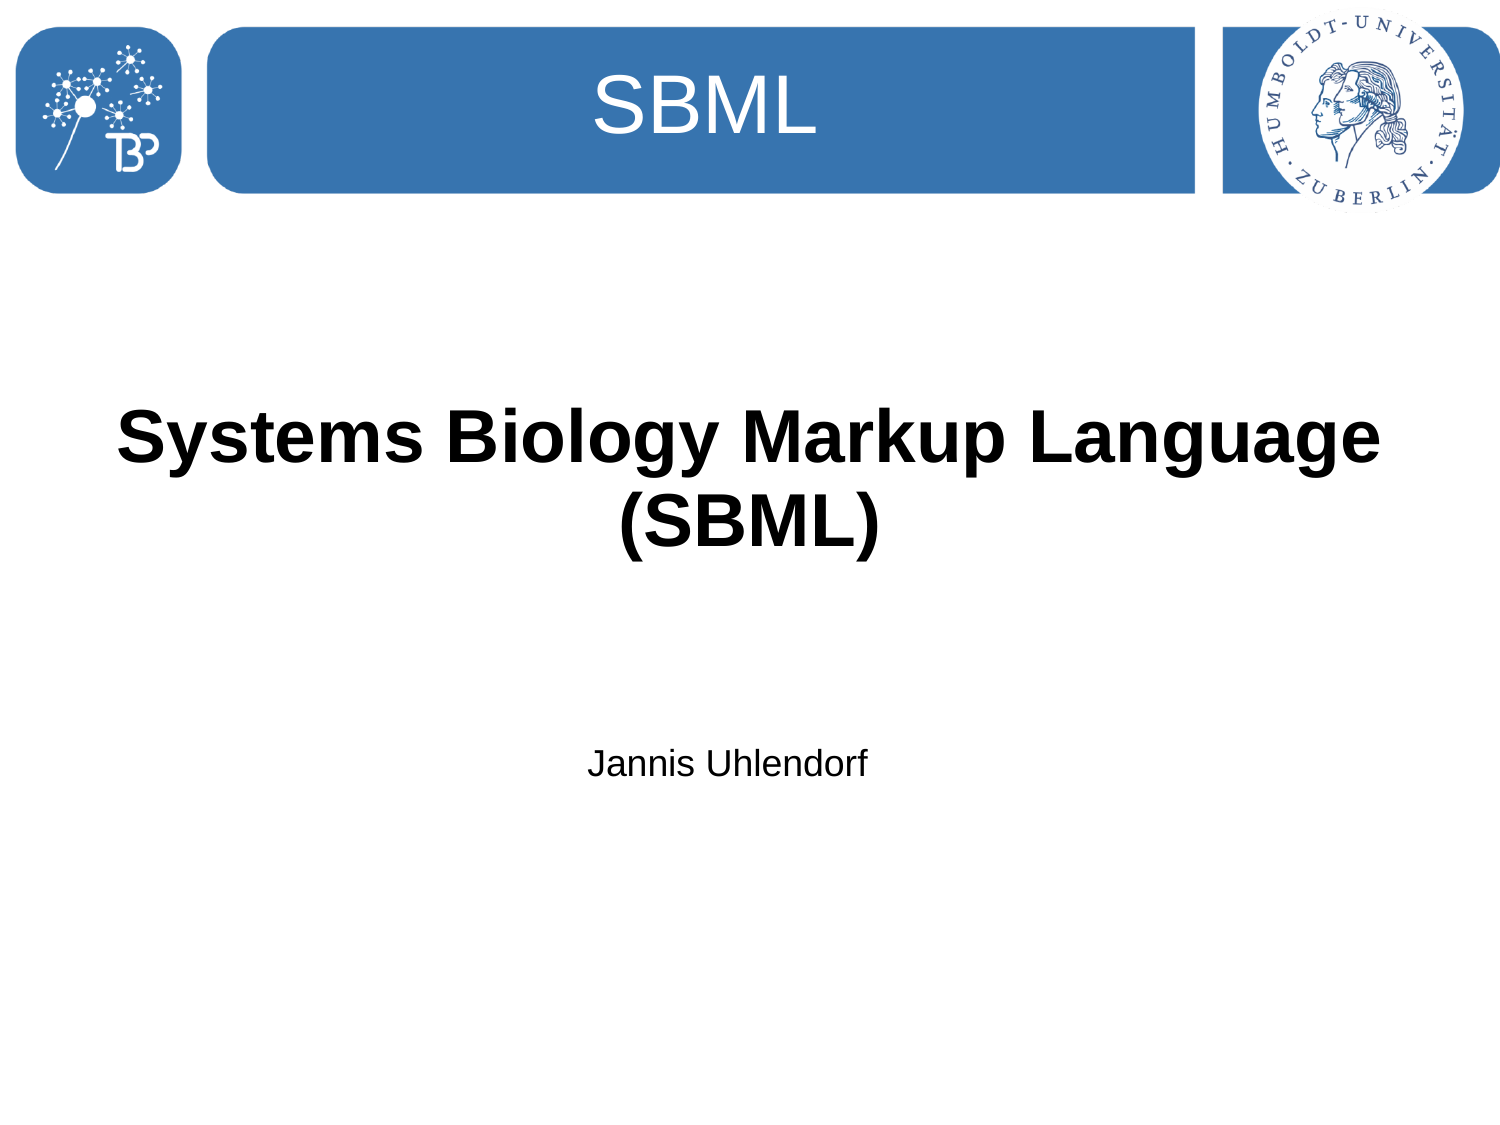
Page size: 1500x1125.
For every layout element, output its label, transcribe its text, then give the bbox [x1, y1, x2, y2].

picture [15, 7, 1500, 213]
text_box Systems Biology Markup Language (SBML) [15, 387, 1486, 571]
text_box Jannis Uhlendorf [285, 735, 1171, 792]
title SBML [240, 45, 1171, 165]
